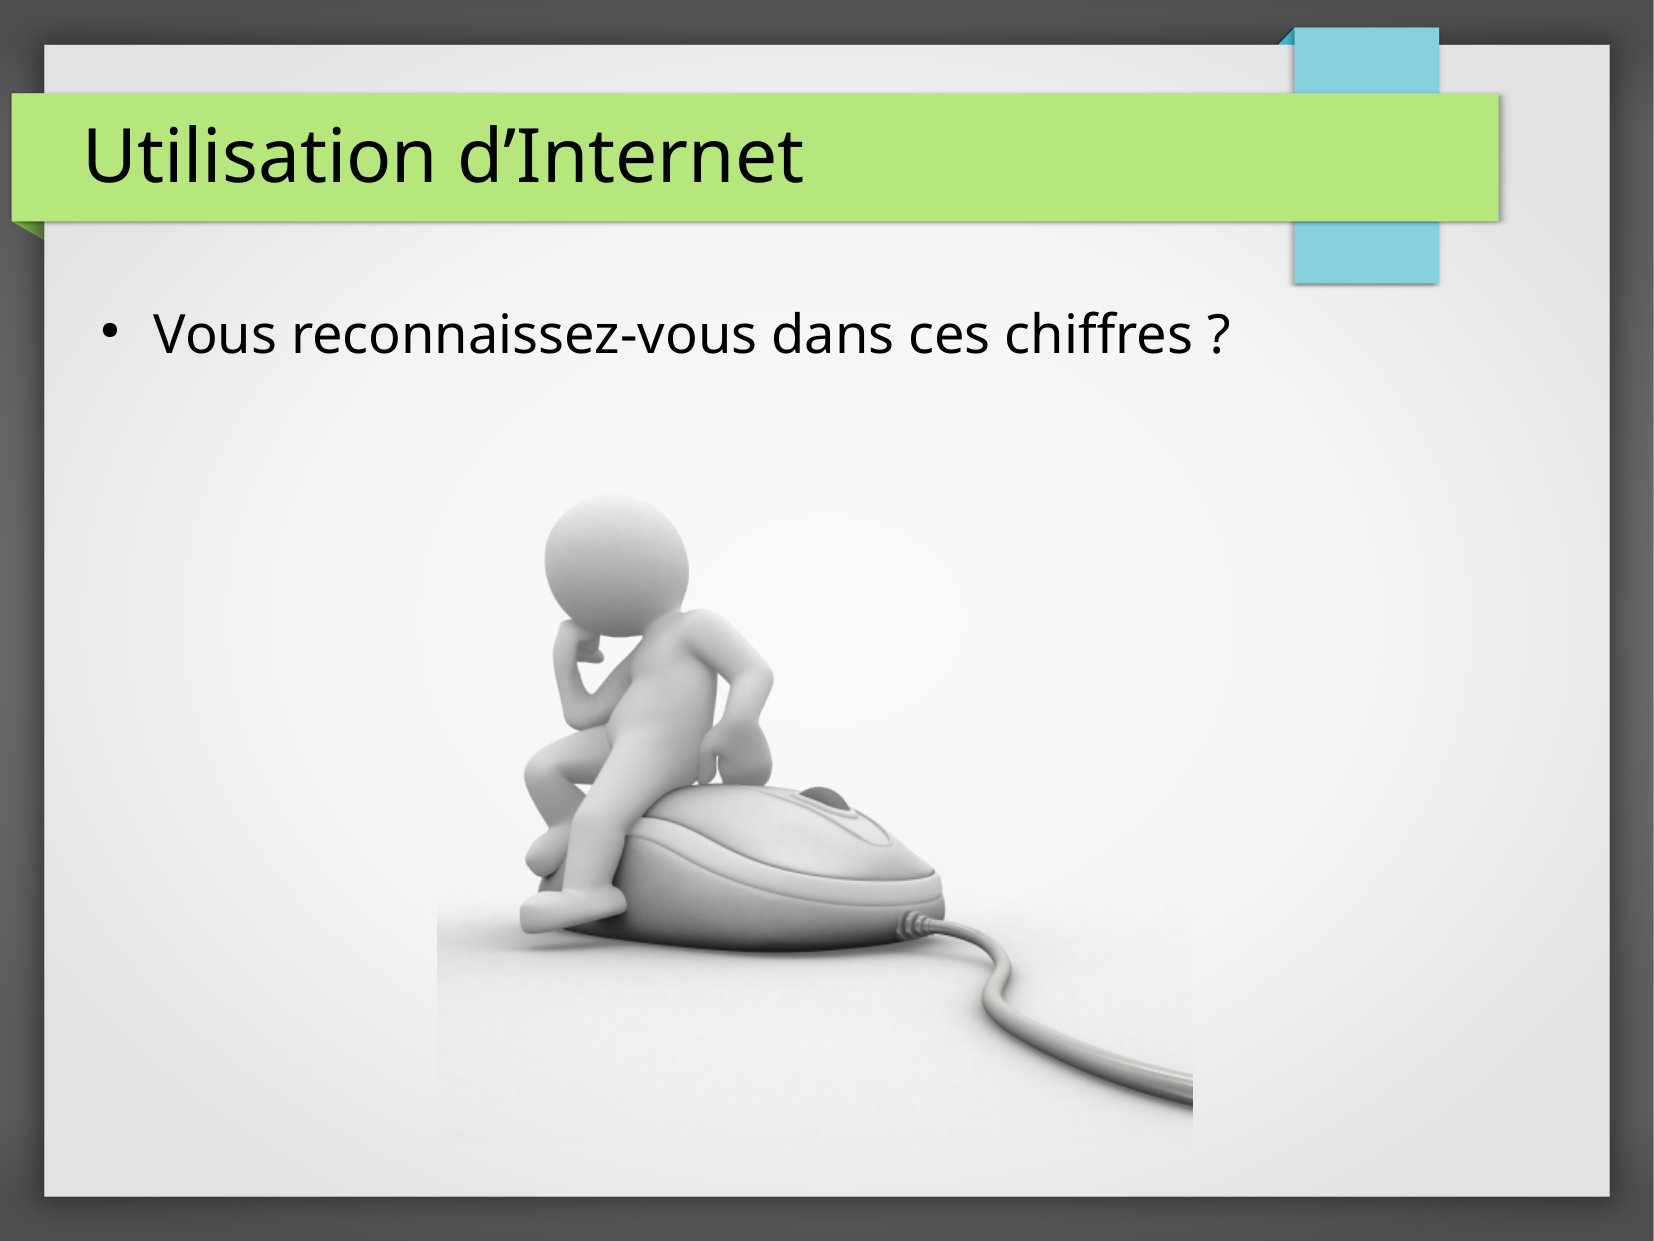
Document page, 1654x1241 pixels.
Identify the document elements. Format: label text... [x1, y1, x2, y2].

title Utilisation d’Internet [82, 94, 1264, 213]
picture [0, 0, 1654, 1241]
list Vous reconnaissez-vous dans ces chiffres ? [82, 295, 1571, 1015]
